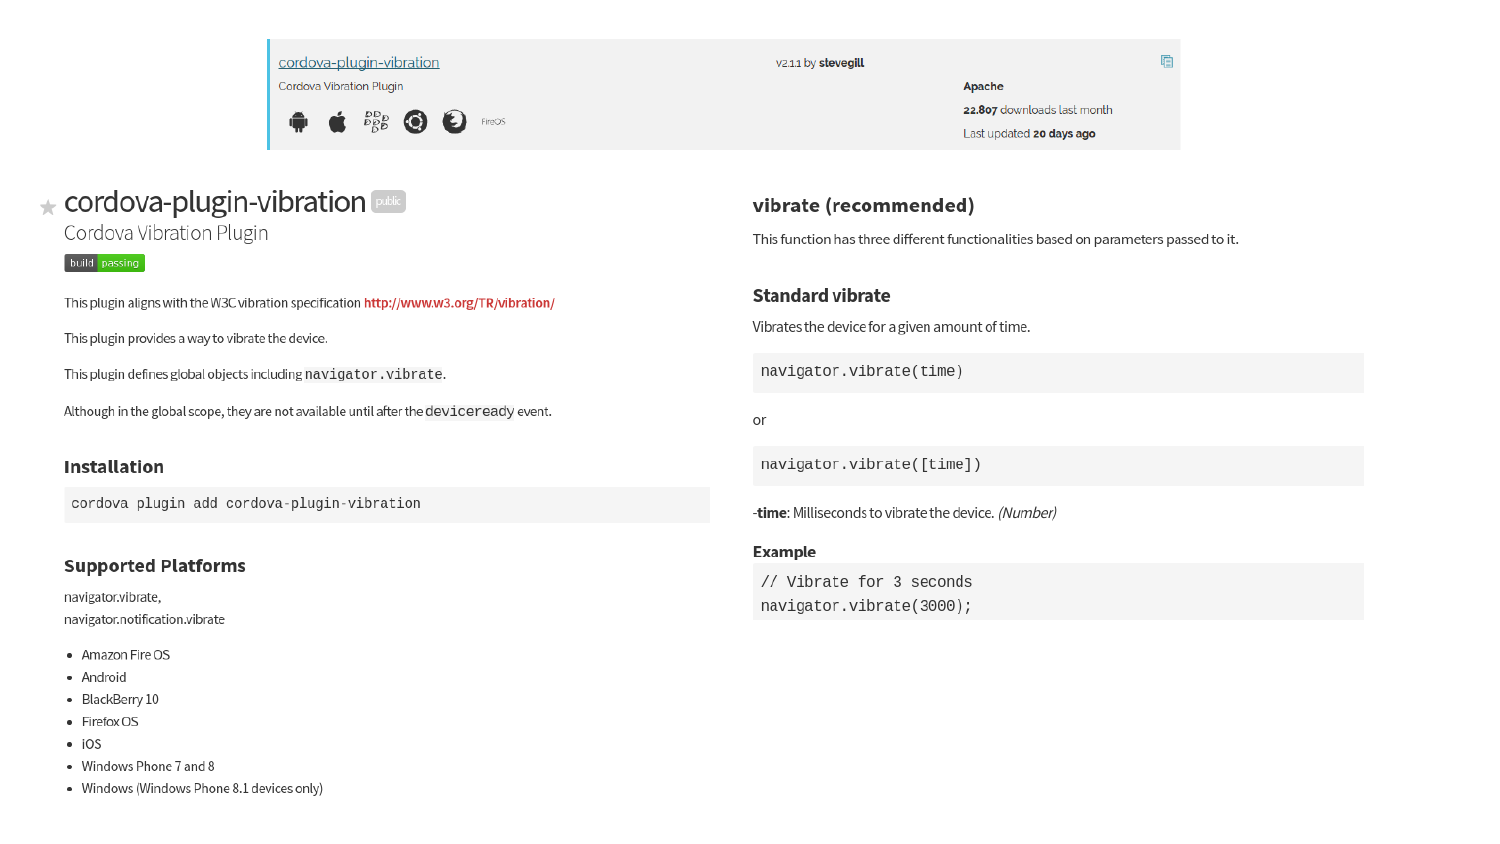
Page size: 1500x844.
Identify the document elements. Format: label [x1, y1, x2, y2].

picture [32, 176, 710, 799]
picture [256, 31, 1188, 156]
picture [741, 176, 1364, 620]
